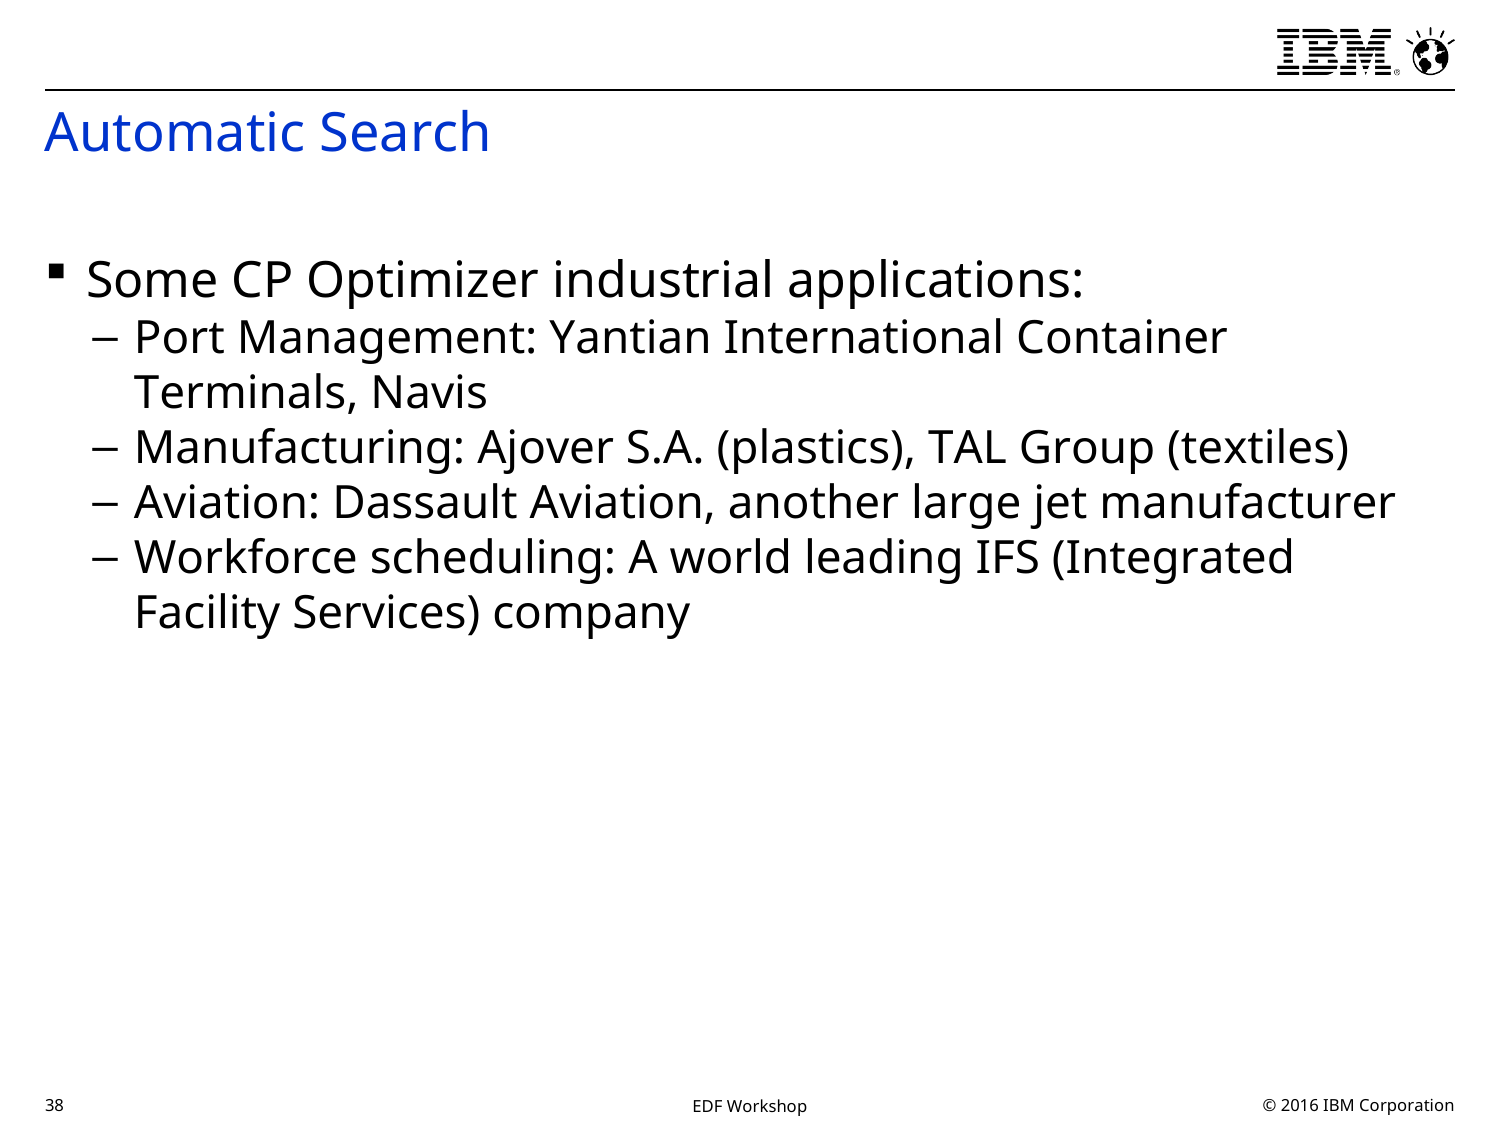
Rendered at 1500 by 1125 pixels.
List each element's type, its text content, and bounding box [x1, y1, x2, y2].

title Automatic Search [29, 97, 1455, 203]
list Some CP Optimizer industrial applications: Port Management: Yantian International Container Terminals, Navis Manufacturing: Ajover S.A. (plastics), TAL Group (textiles) Aviation: Dassault Aviation, another large jet manufacturer Workforce scheduling: A world leading IFS (Integrated Facility Services) company [29, 239, 1455, 1066]
picture [1260, 10, 1468, 90]
